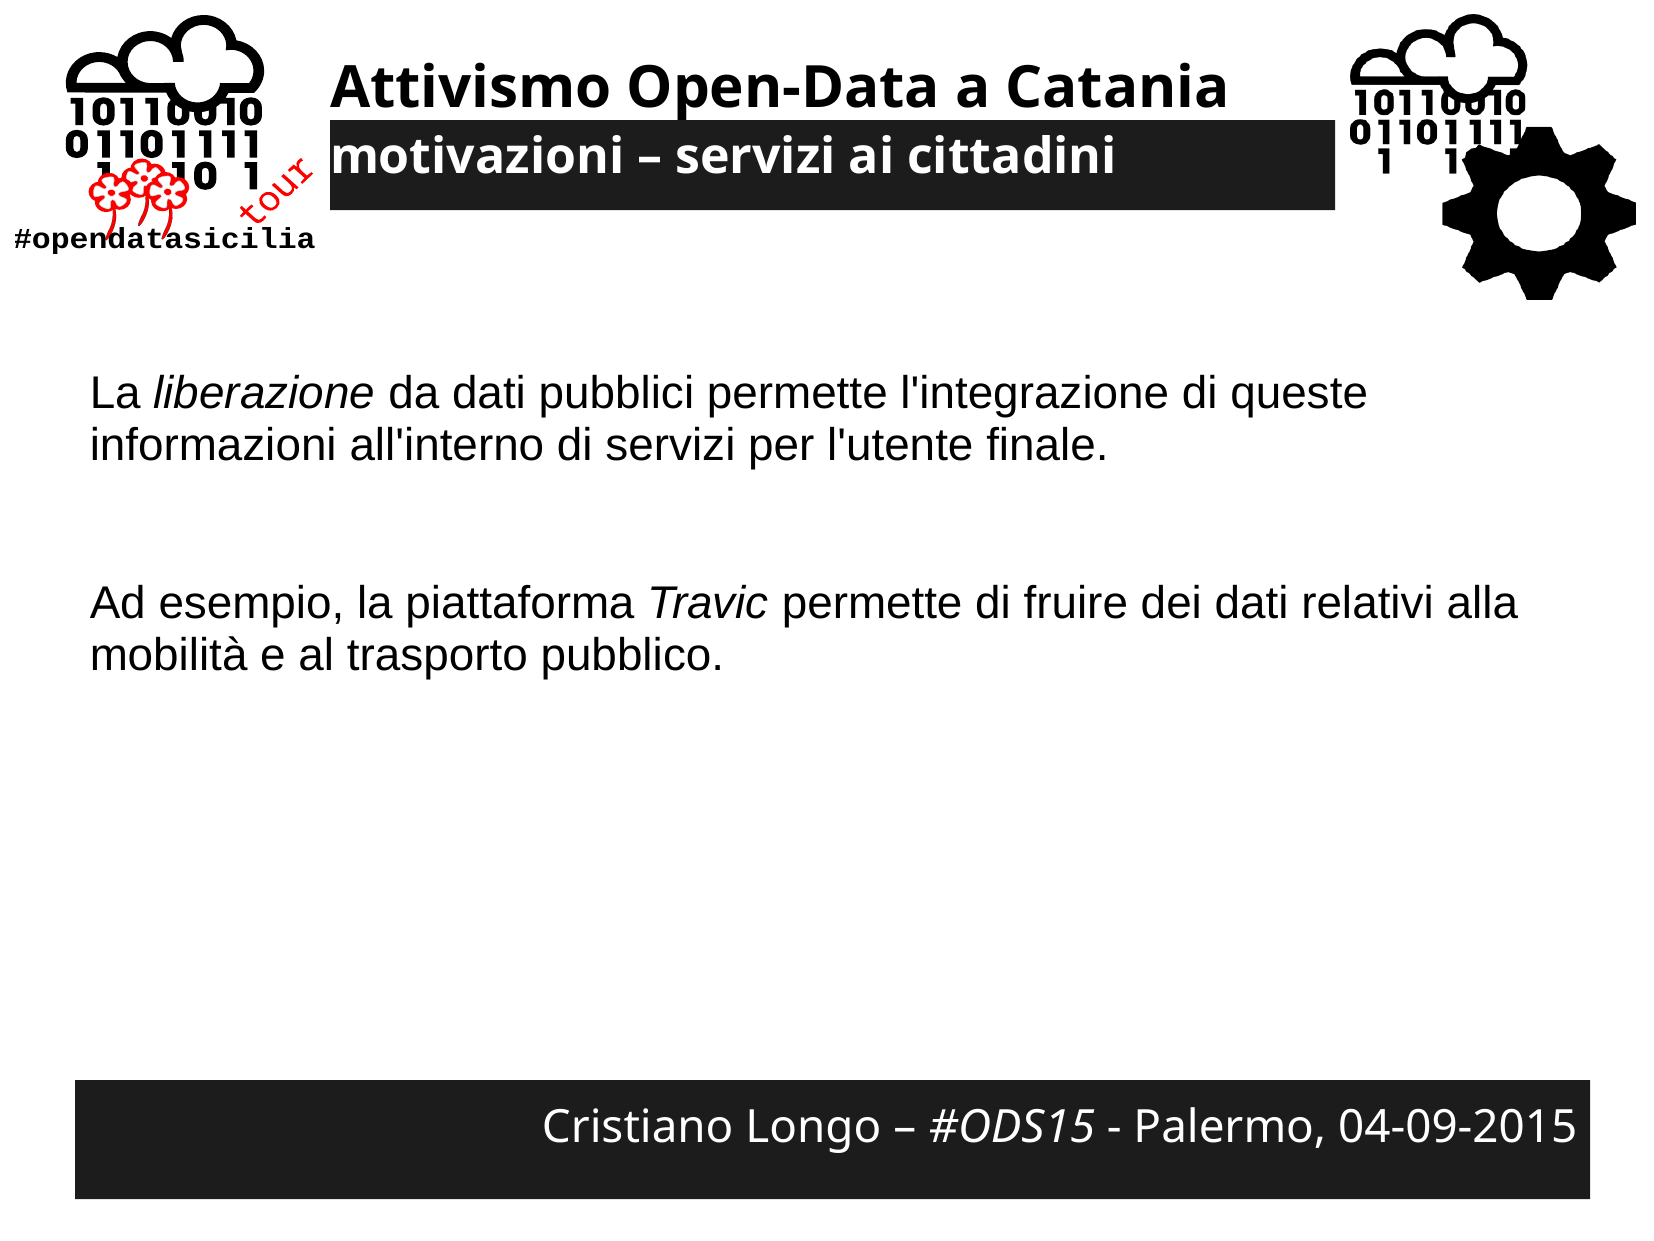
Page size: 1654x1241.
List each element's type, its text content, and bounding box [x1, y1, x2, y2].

picture [15, 15, 316, 256]
list motivazioni – servizi ai cittadini [330, 120, 1336, 211]
text_box Ad esempio, la piattaforma Travic permette di fruire dei dati relativi alla mobilità e al trasporto pubblico. [75, 570, 1591, 688]
list Attivismo Open-Data a Catania [330, 45, 1321, 120]
list Cristiano Longo – #ODS15 - Palermo, 04-09-2015 [75, 1080, 1591, 1200]
text_box La liberazione da dati pubblici permette l'integrazione di queste informazioni all'interno di servizi per l'utente finale. [75, 360, 1591, 478]
picture [1350, 14, 1636, 301]
